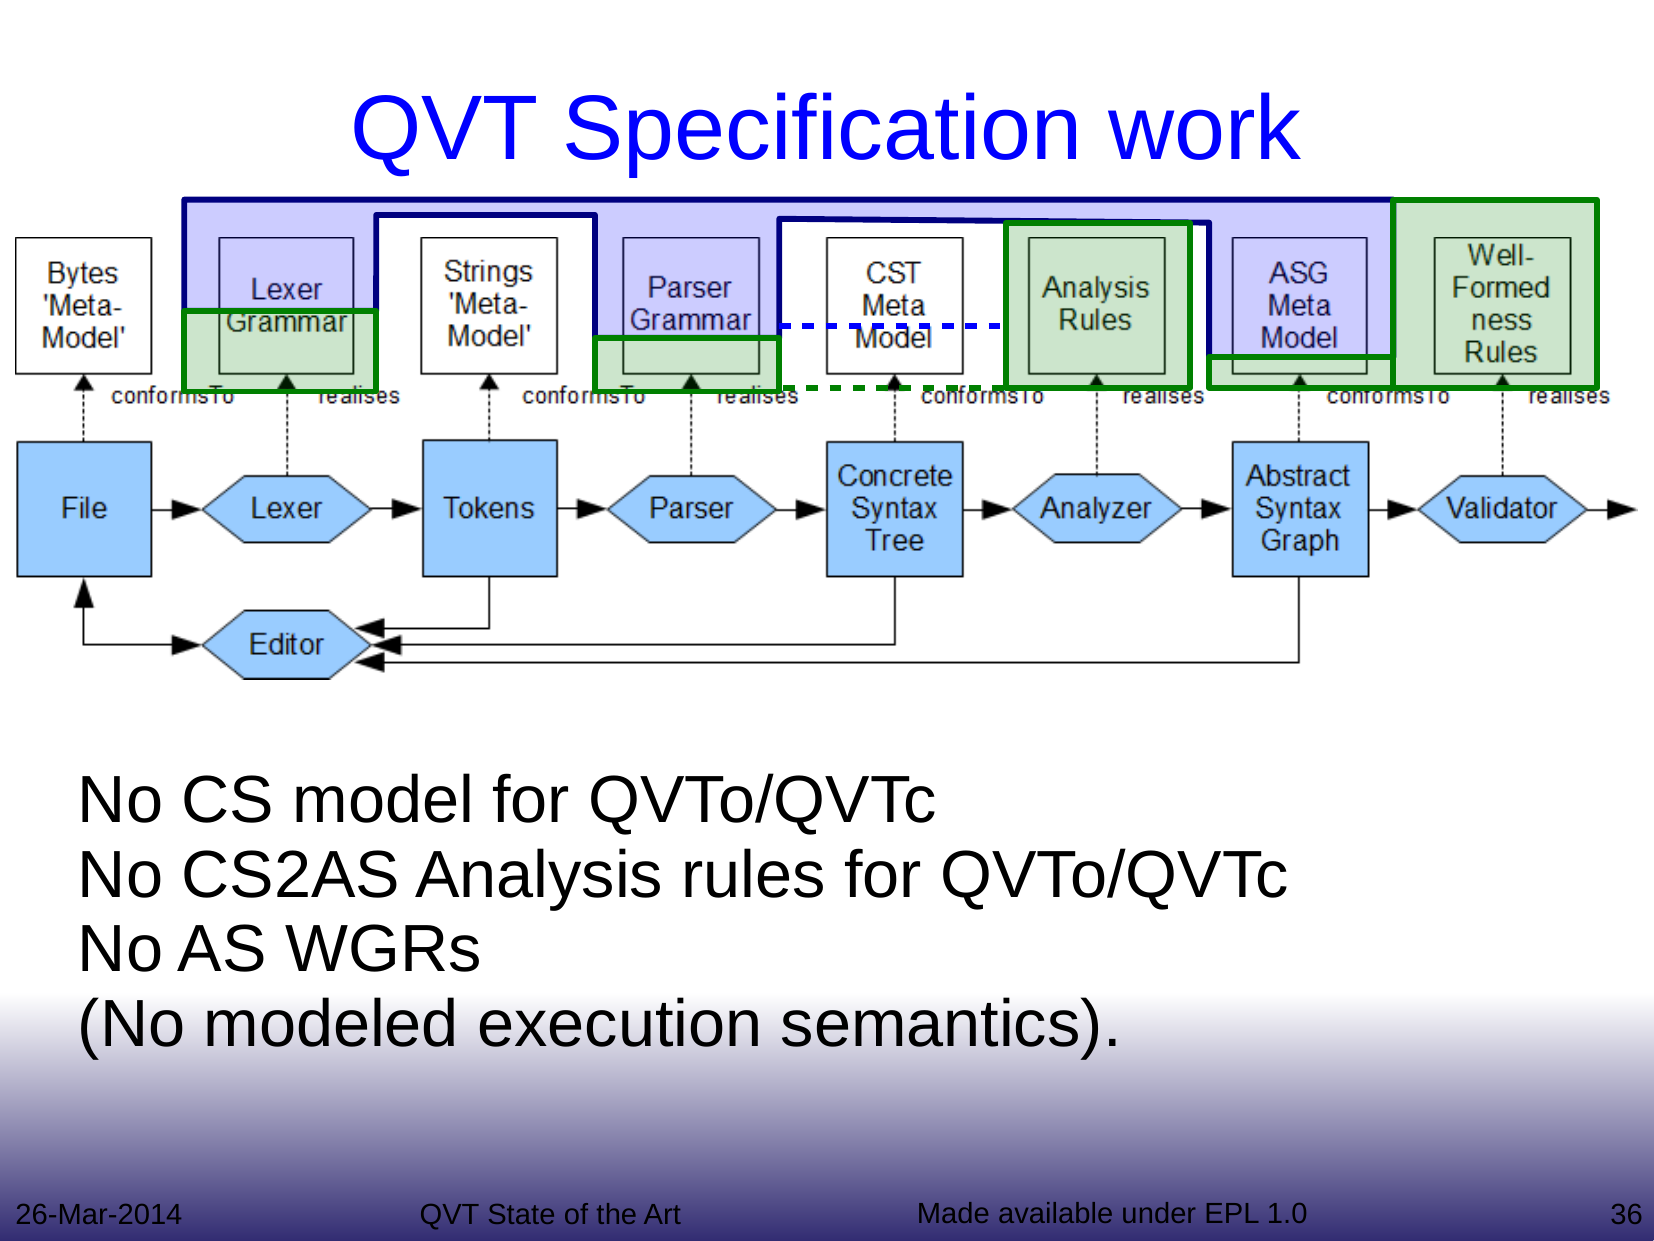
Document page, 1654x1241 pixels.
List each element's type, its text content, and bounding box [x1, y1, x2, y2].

title QVT Specification work [82, 56, 1571, 200]
text_box [184, 199, 1597, 392]
picture [15, 237, 1638, 680]
list No CS model for QVTo/QVTc No CS2AS Analysis rules for QVTo/QVTc No AS WGRs (No modeled execution semantics). [78, 687, 1567, 1156]
